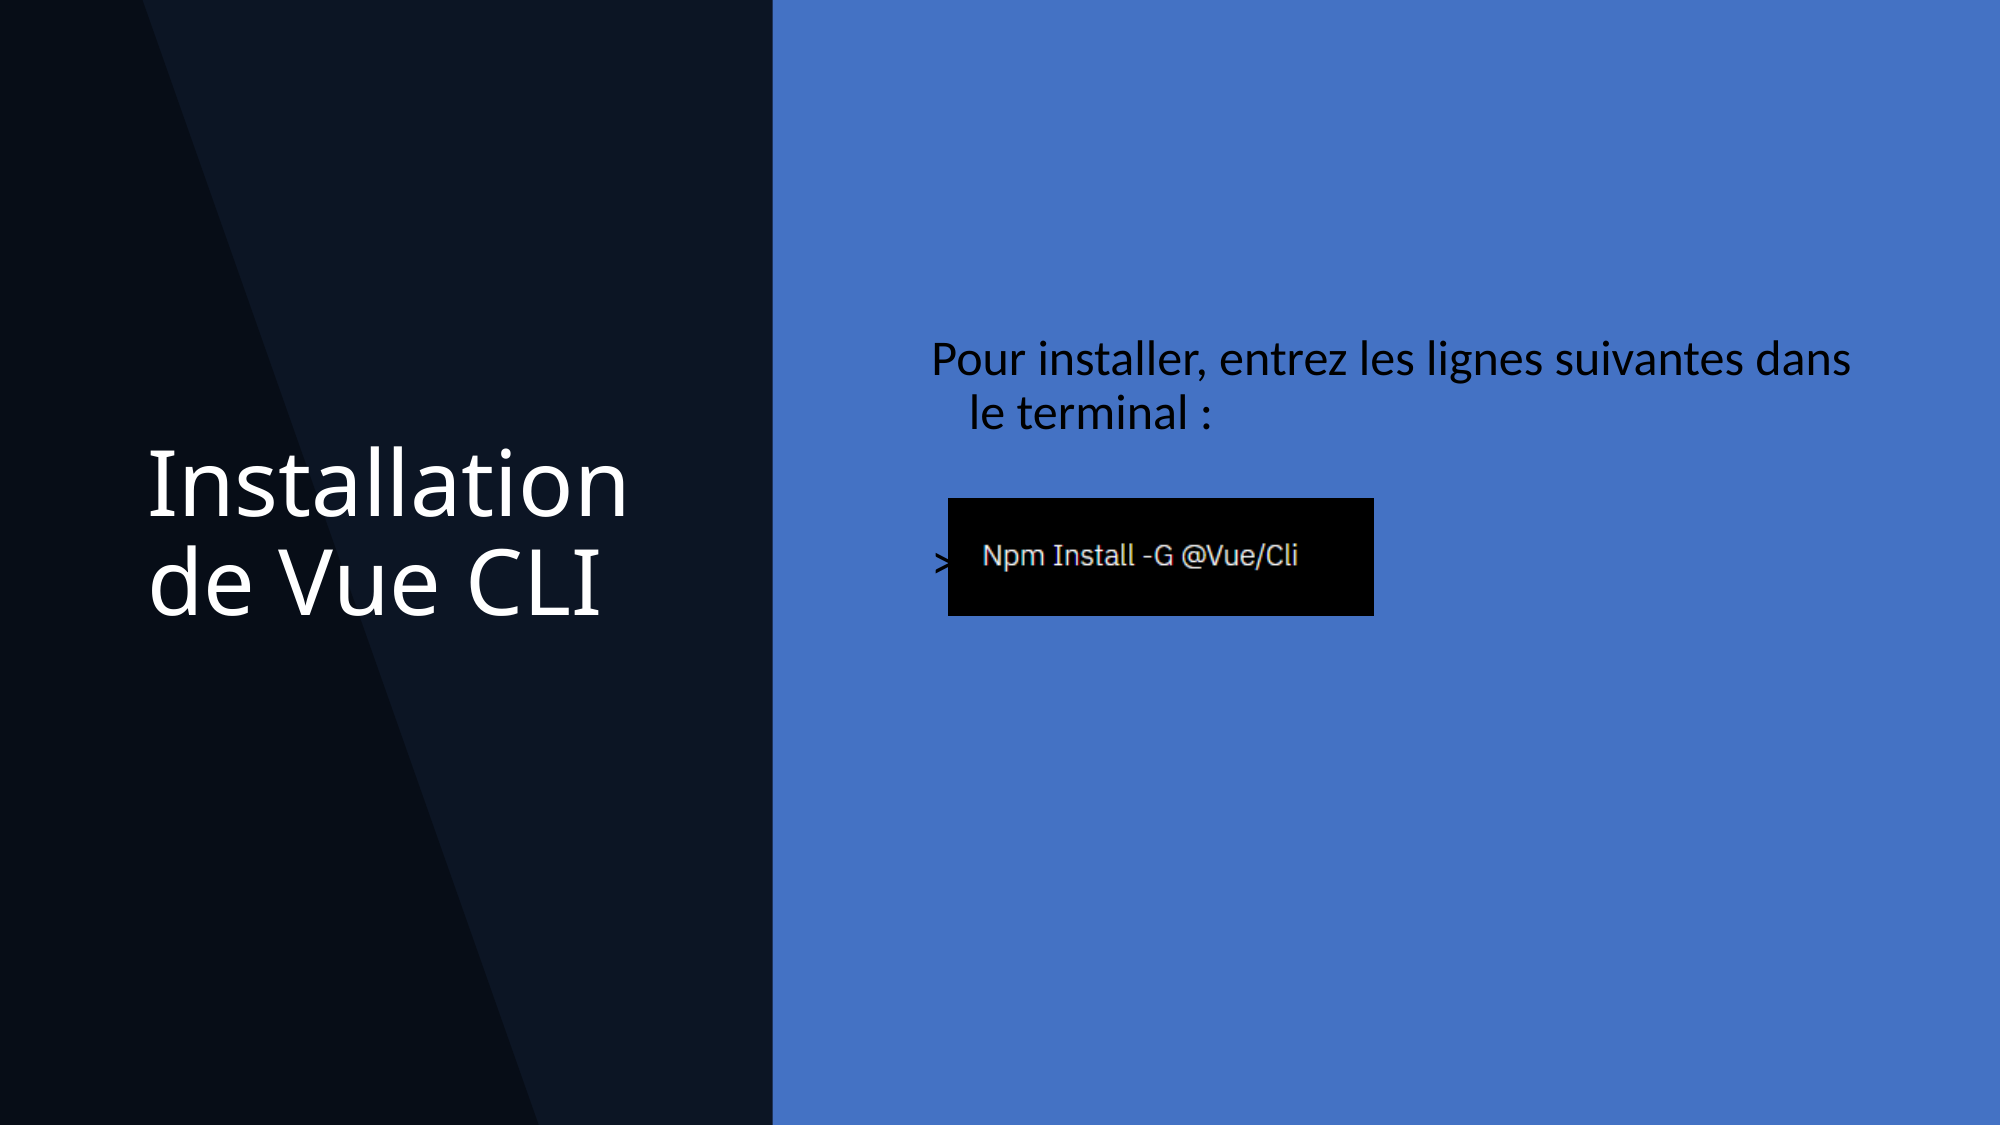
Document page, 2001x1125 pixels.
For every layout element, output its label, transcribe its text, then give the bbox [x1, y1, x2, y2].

list Pour installer, entrez les lignes suivantes dans le terminal : > [878, 104, 1868, 968]
picture [948, 498, 1374, 616]
title Installation de Vue CLI [131, 104, 671, 968]
text_box [0, 0, 2000, 1125]
